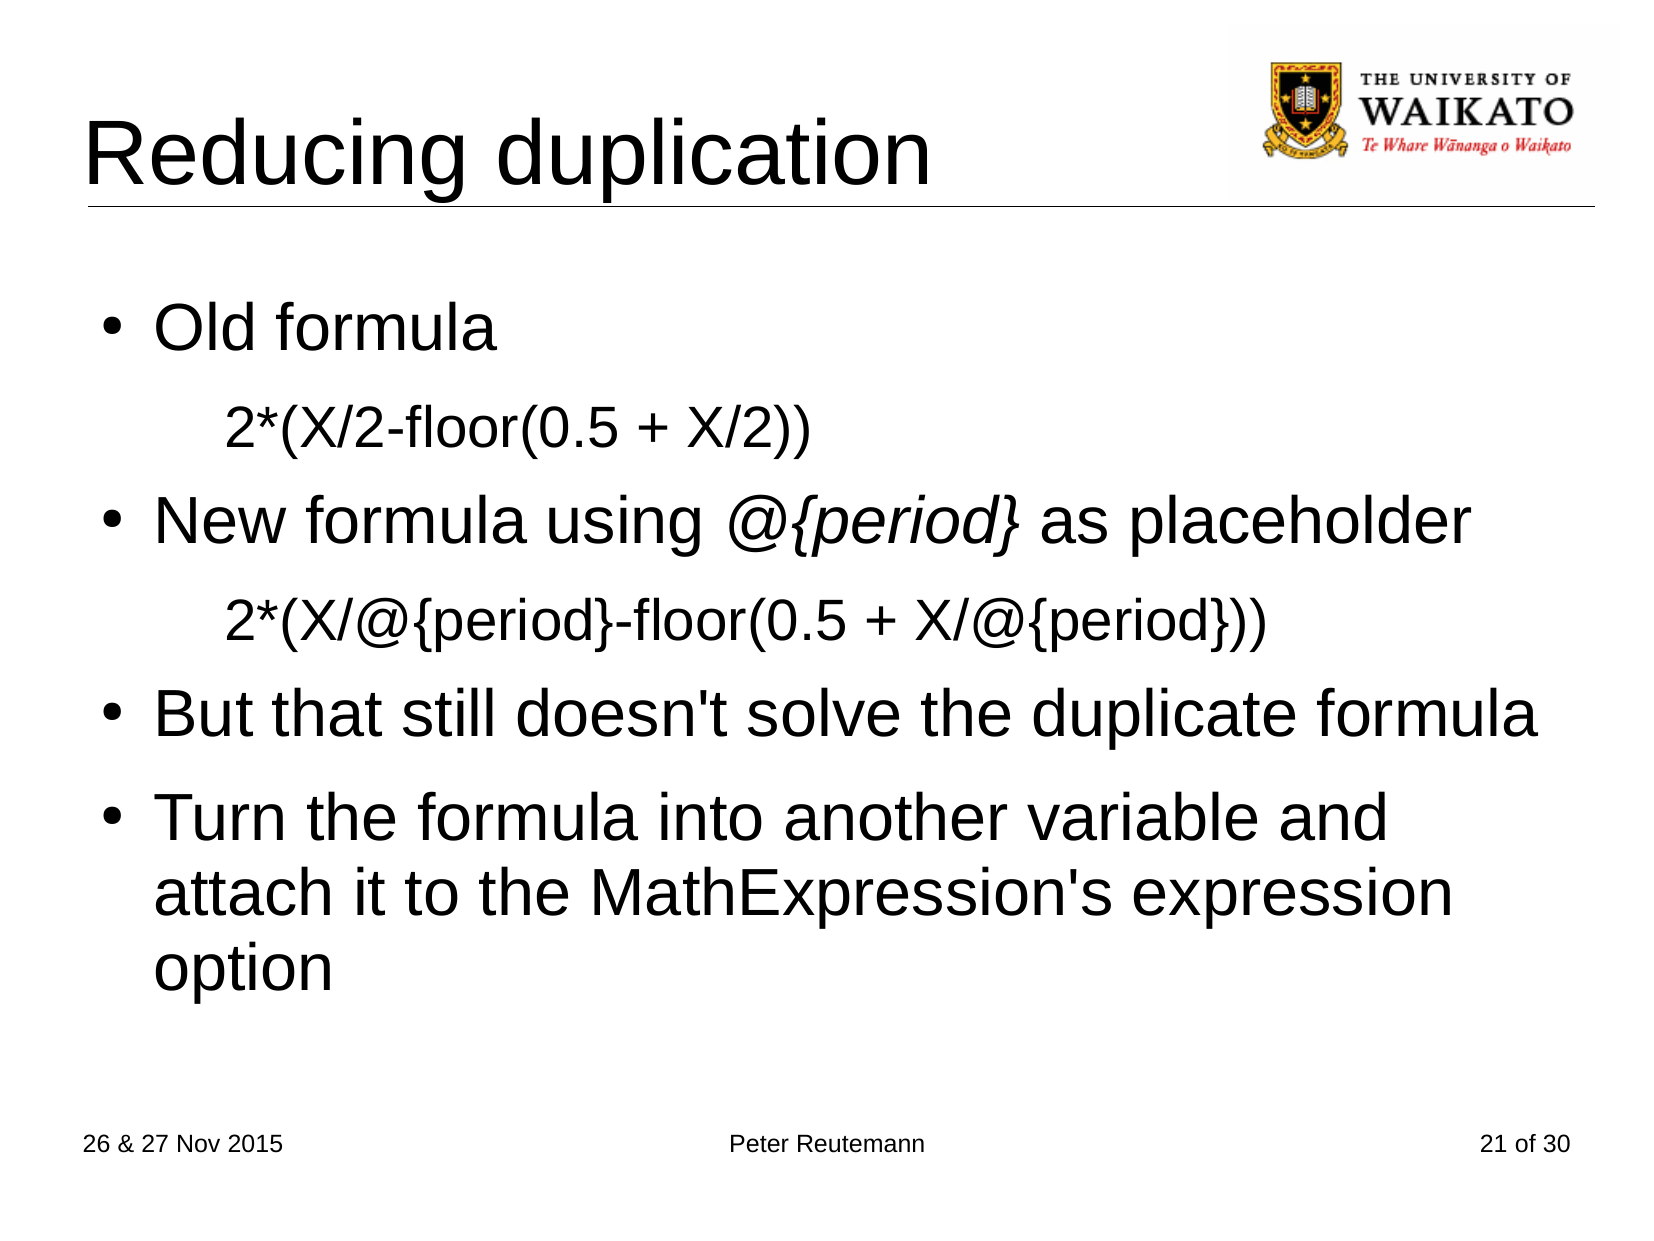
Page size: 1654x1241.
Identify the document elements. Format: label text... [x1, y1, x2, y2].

list Old formula 2*(X/2-floor(0.5 + X/2)) New formula using @{period} as placeholder 2*(X/@{period}-floor(0.5 + X/@{period})) But that still doesn't solve the duplicate formula Turn the formula into another variable and attach it to the MathExpression's expression option [82, 290, 1571, 1010]
picture [1228, 24, 1619, 201]
title Reducing duplication [82, 49, 1571, 257]
